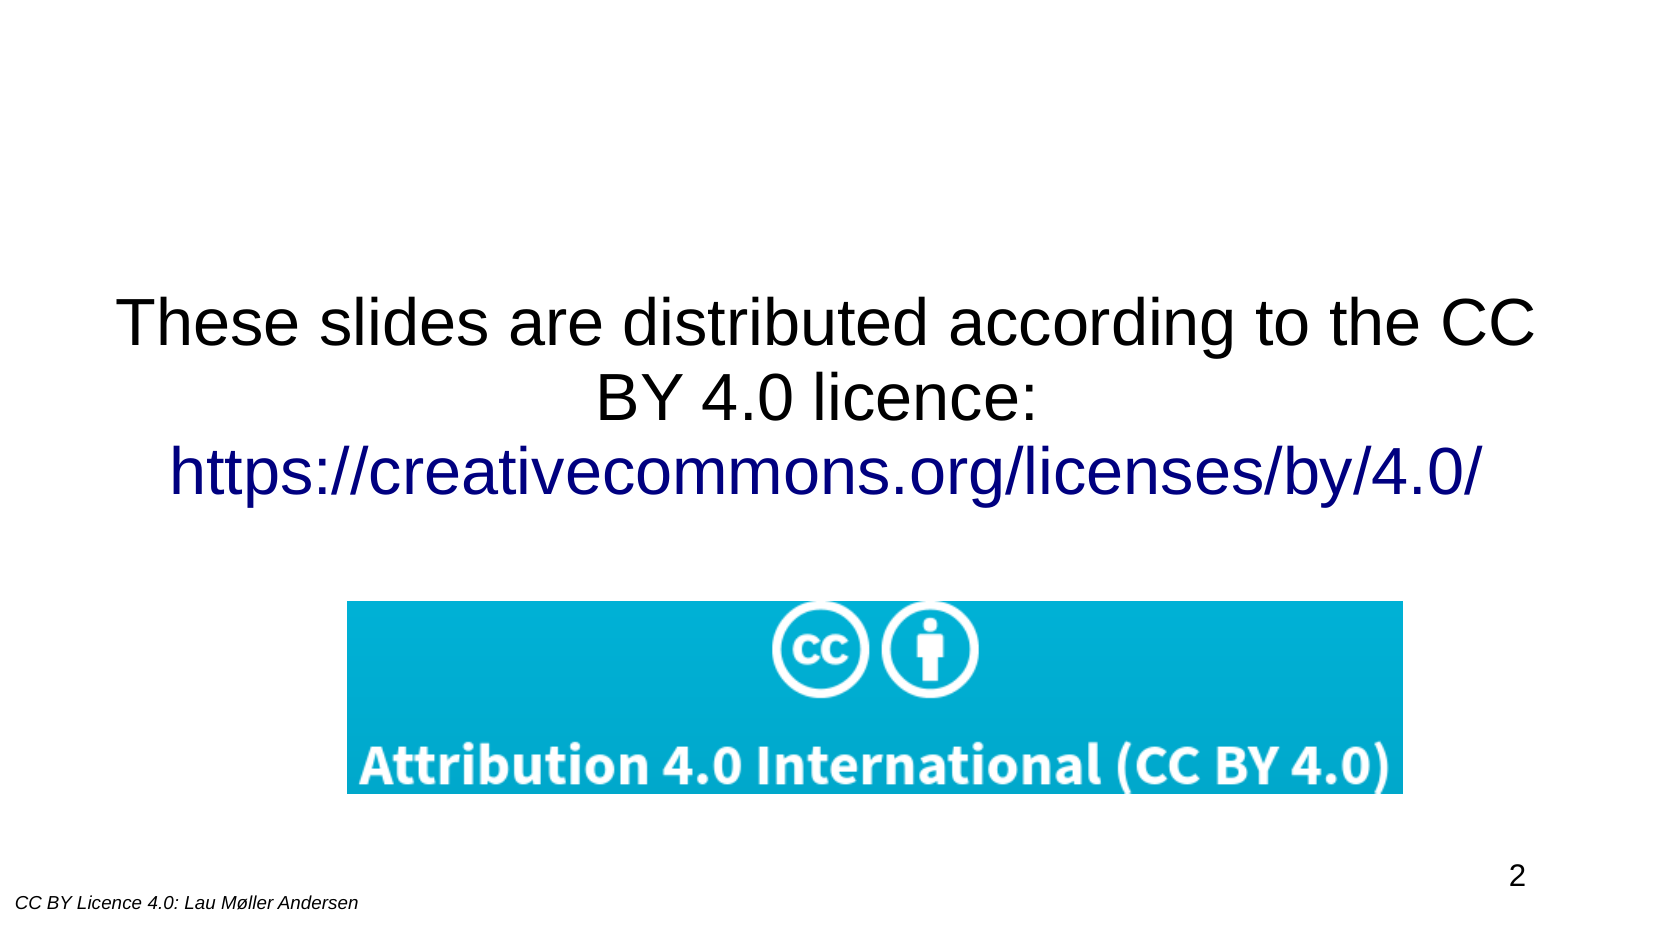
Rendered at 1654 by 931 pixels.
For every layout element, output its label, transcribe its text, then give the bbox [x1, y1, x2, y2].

picture [347, 601, 1403, 794]
subtitle These slides are distributed according to the CC BY 4.0 licence: https://creativecommons.org/licenses/by/4.0/ [82, 37, 1571, 757]
text_box <nummer> [1494, 850, 1654, 921]
text_box CC BY Licence 4.0: Lau Møller Andersen [0, 885, 387, 921]
